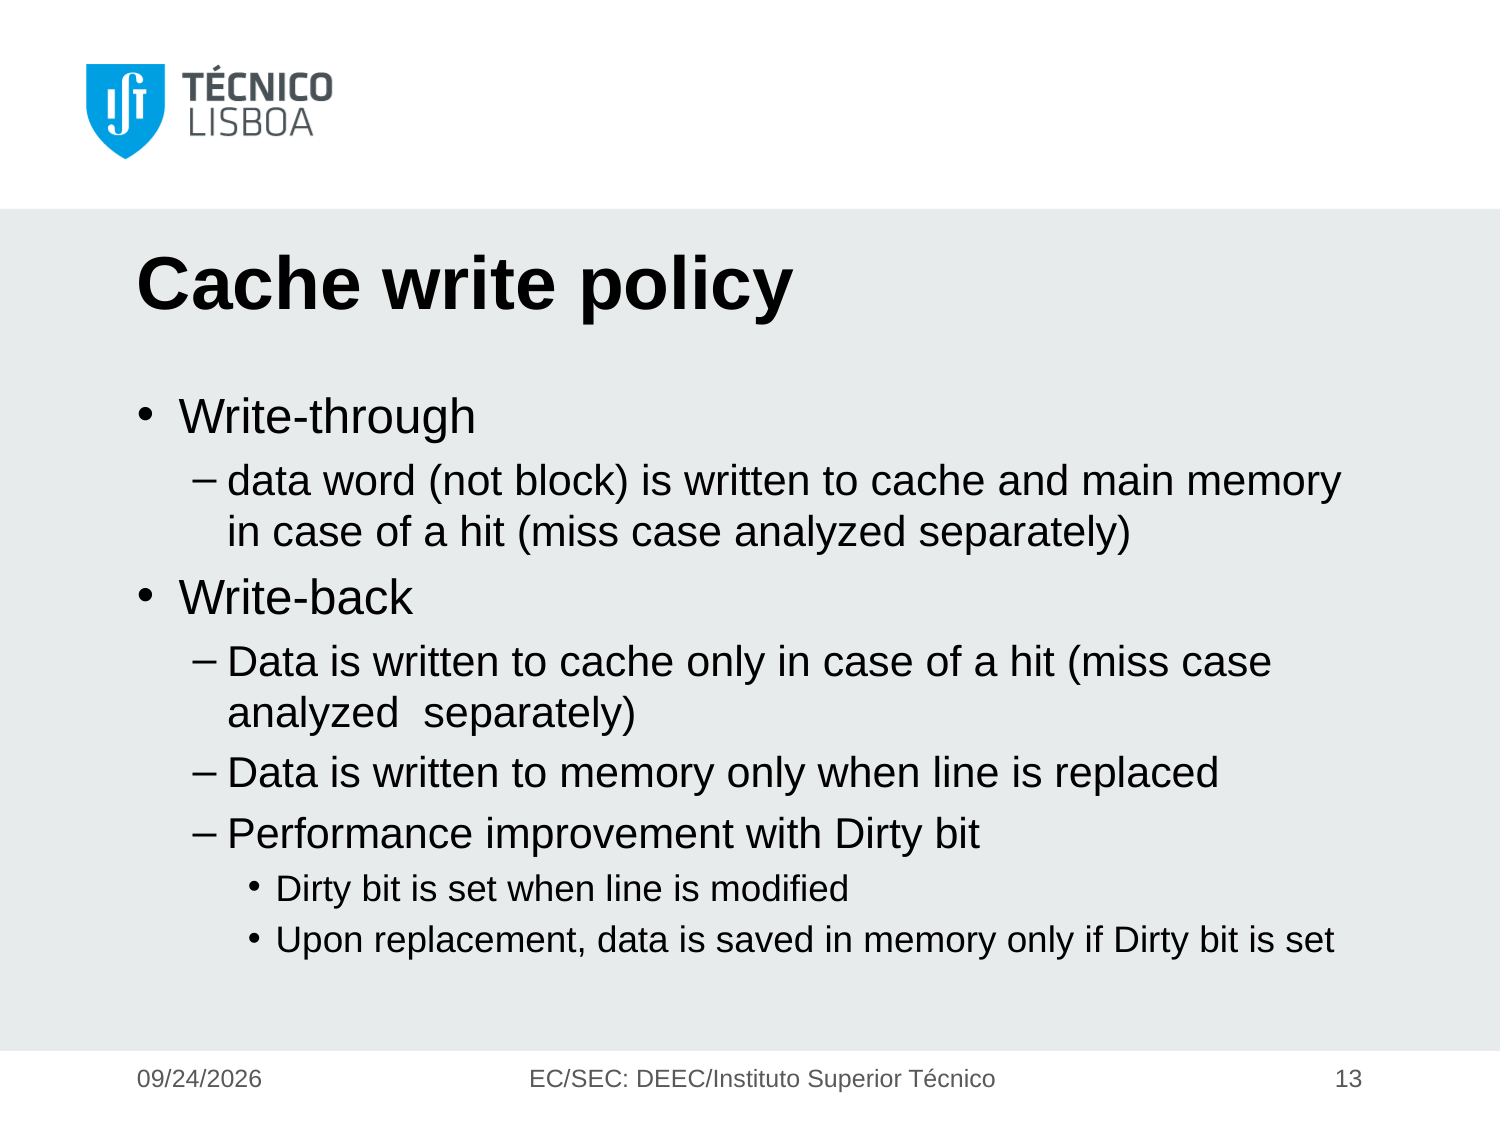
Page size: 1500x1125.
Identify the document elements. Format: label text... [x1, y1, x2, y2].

slide_number <number> [1077, 1052, 1378, 1103]
footer EC/SEC: DEEC/Instituto Superior Técnico [512, 1052, 1021, 1103]
slide_number 12/17/2020 [121, 1052, 425, 1103]
title Cache write policy [121, 208, 1378, 351]
picture [0, 0, 1500, 1125]
list Write-through data word (not block) is written to cache and main memory in case of a hit (miss case analyzed separately) Write-back Data is written to cache only in case of a hit (miss case analyzed separately) Data is written to memory only when line is replaced Performance improvement with Dirty bit Dirty bit is set when line is modified Upon replacement, data is saved in memory only if Dirty bit is set [121, 376, 1378, 982]
